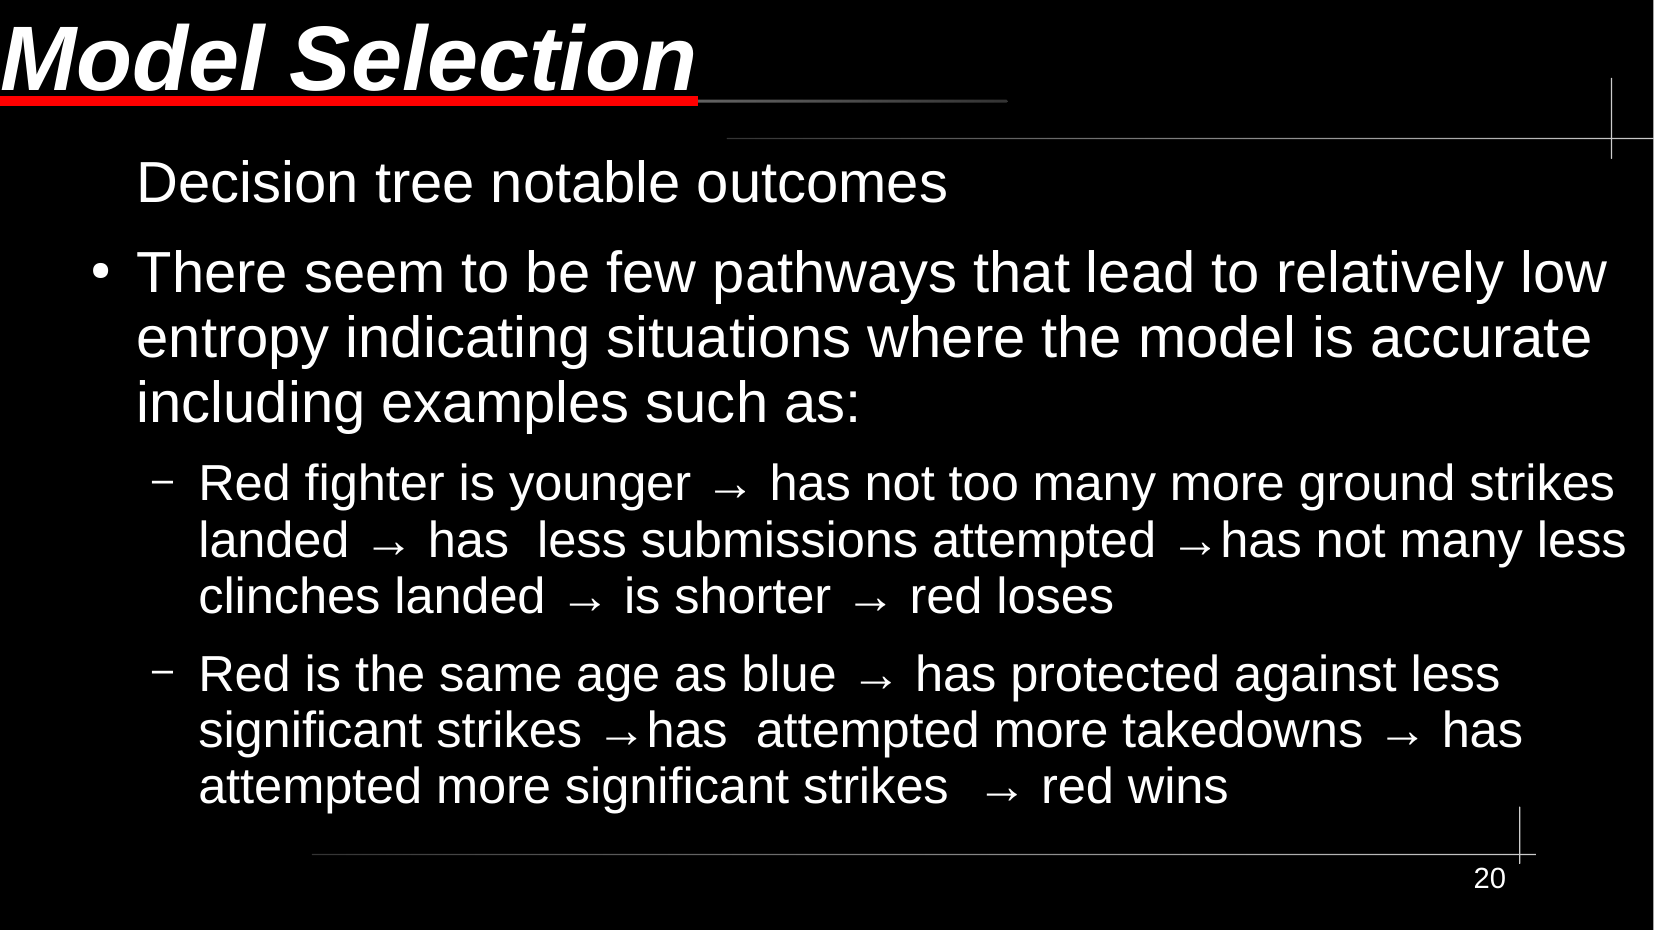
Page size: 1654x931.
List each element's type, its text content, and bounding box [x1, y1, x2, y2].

list Decision tree notable outcomes There seem to be few pathways that lead to relatively low entropy indicating situations where the model is accurate including examples such as: Red fighter is younger → has not too many more ground strikes landed → has less submissions attempted →has not many less clinches landed → is shorter → red loses Red is the same age as blue → has protected against less significant strikes →has attempted more takedowns → has attempted more significant strikes → red wins [75, 150, 1651, 826]
title Model Selection [0, 0, 1565, 119]
